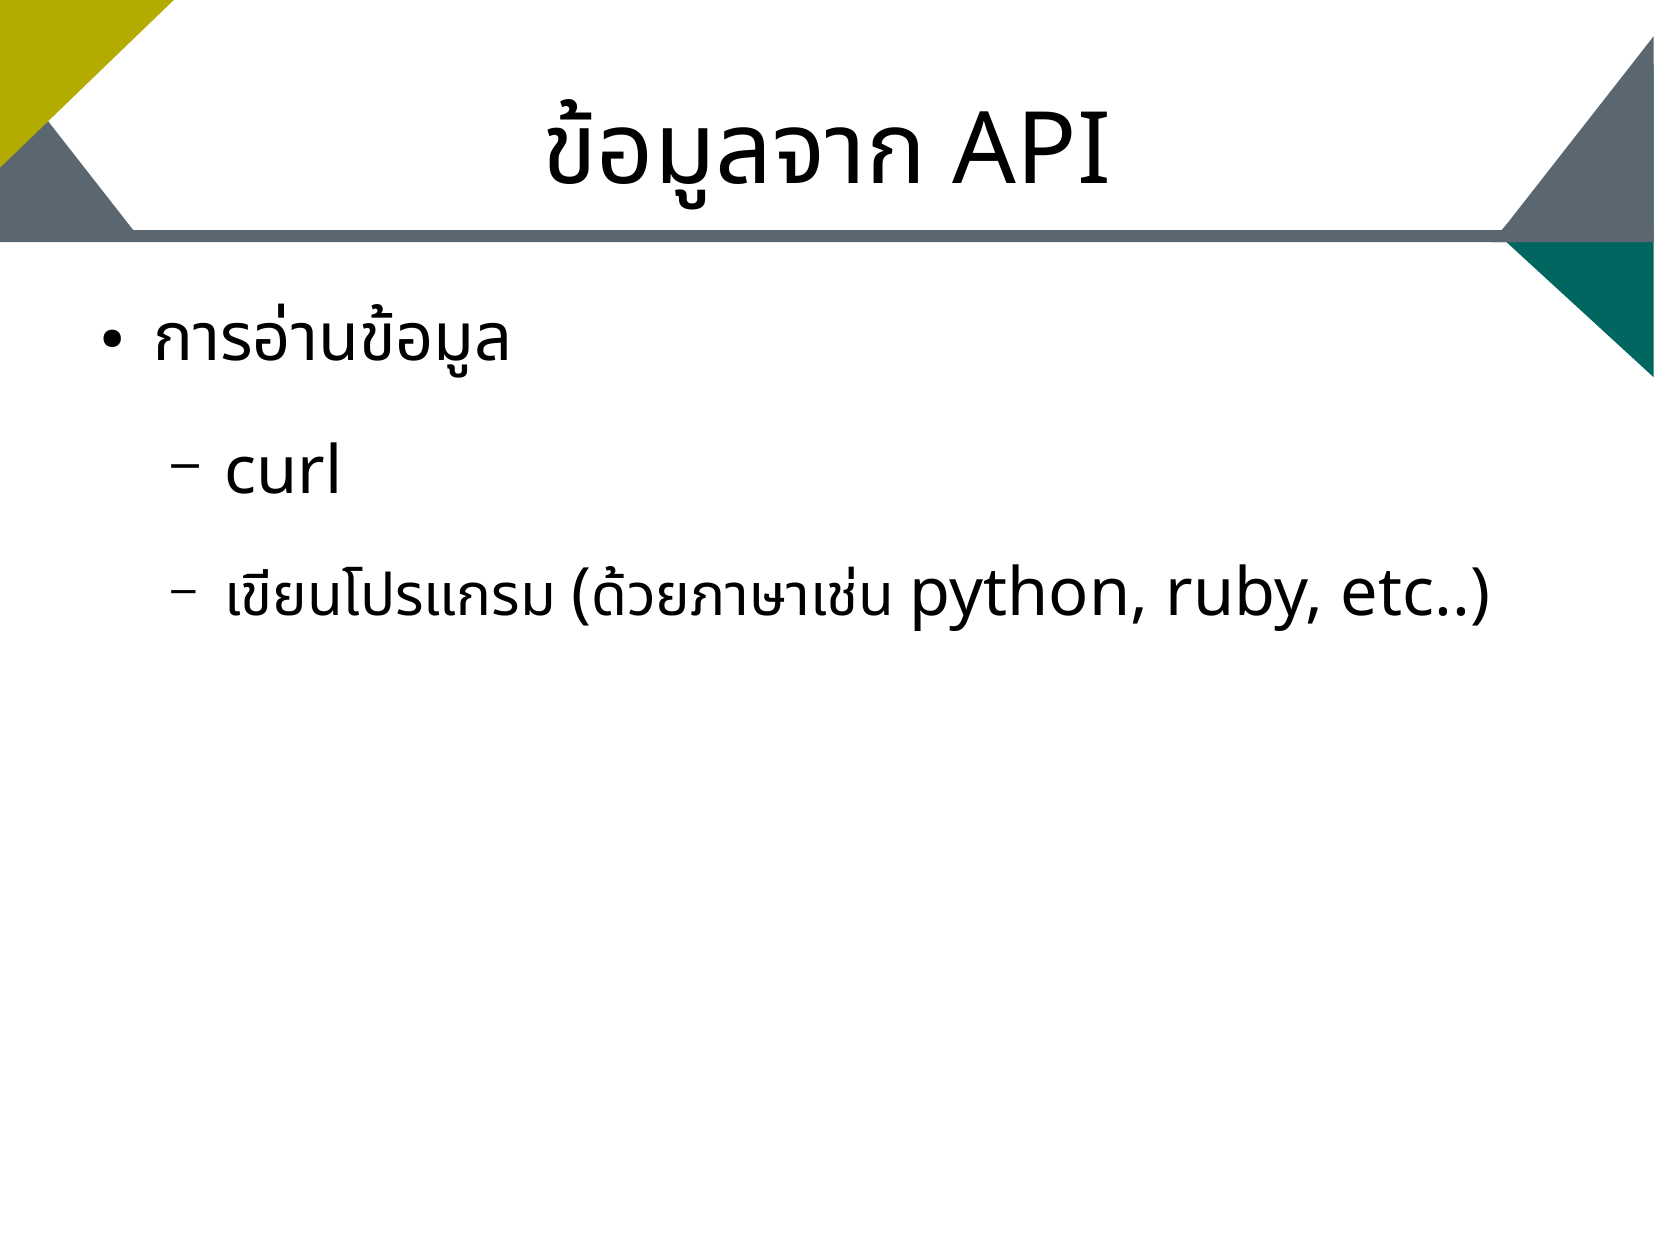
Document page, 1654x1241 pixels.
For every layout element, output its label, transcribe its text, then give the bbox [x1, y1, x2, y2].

list การอ่านข้อมูล curl เขียนโปรแกรม (ด้วยภาษาเช่น python, ruby, etc..) [82, 290, 1571, 1108]
title ข้อมูลจาก API [82, 49, 1571, 257]
